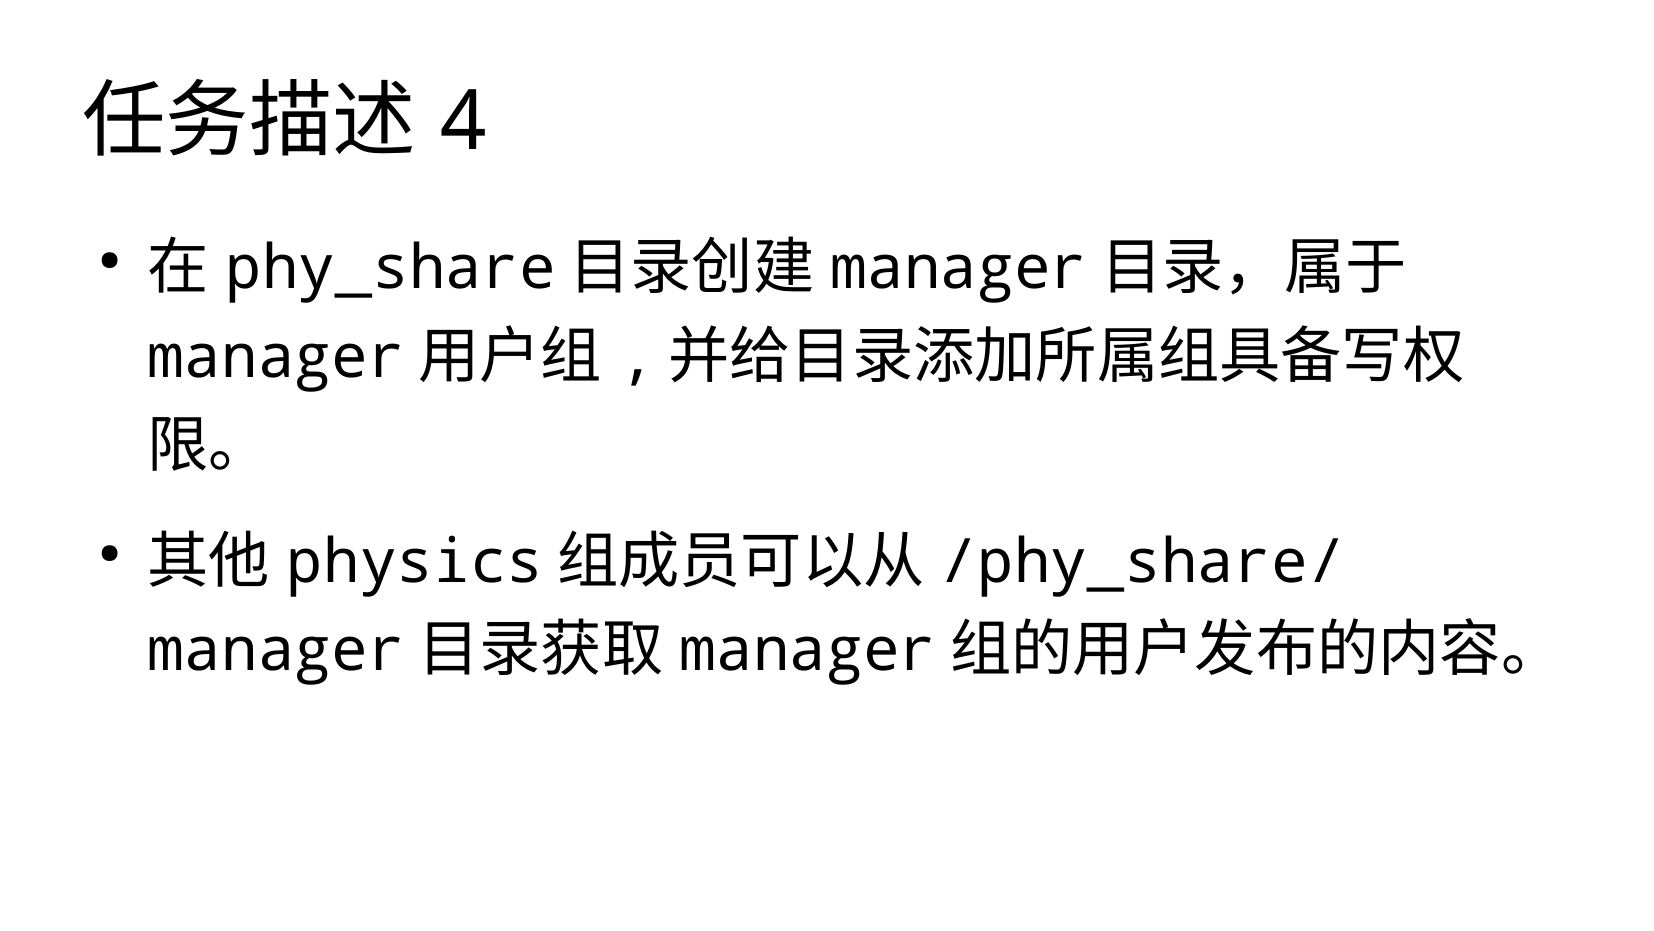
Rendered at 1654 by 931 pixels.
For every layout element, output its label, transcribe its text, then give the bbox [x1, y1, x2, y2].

list 在phy_share目录创建manager目录，属于manager用户组,并给目录添加所属组具备写权限。 其他physics组成员可以从/phy_share/manager目录获取manager组的用户发布的内容。 [82, 217, 1571, 768]
title 任务描述4 [82, 37, 1571, 189]
